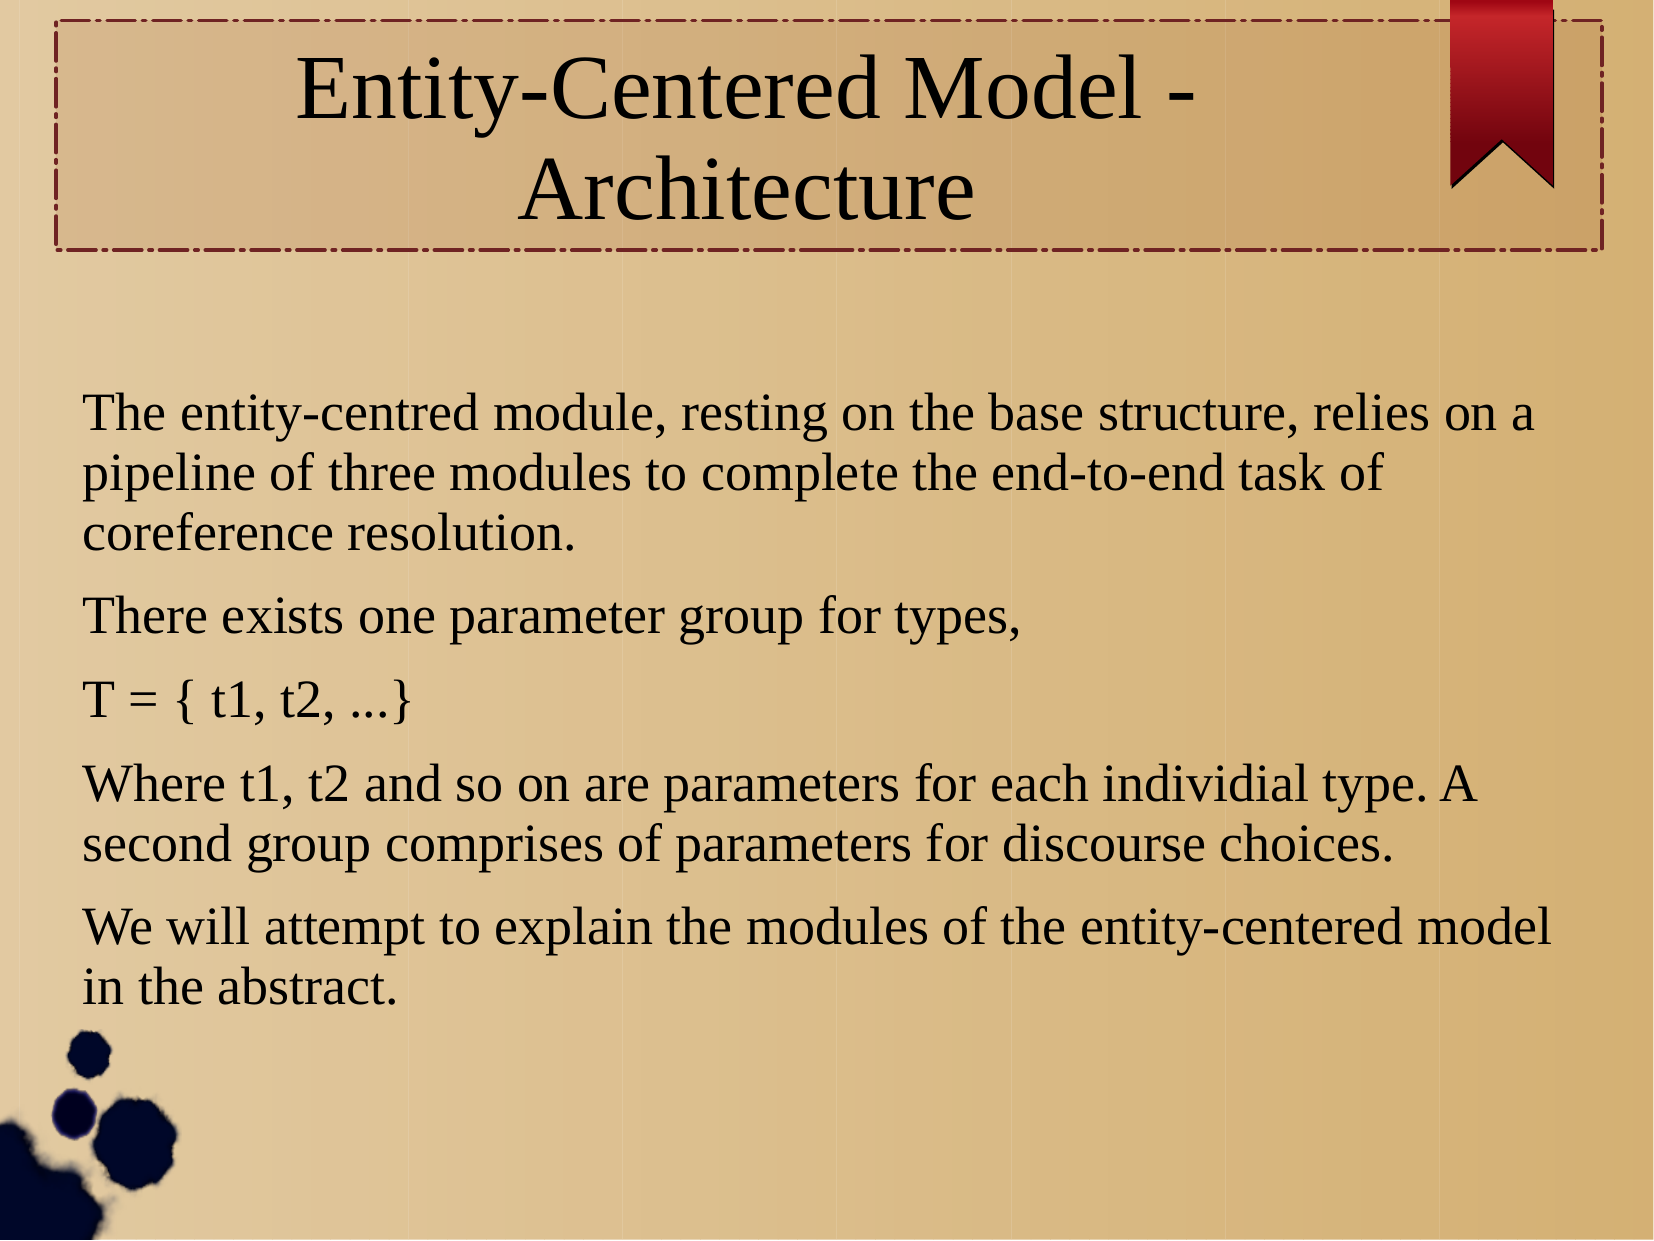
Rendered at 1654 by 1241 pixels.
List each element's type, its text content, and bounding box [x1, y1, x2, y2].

title Entity-Centered Model - Architecture [82, 36, 1412, 240]
list The entity-centred module, resting on the base structure, relies on a pipeline of three modules to complete the end-to-end task of coreference resolution. There exists one parameter group for types, T = { t1, t2, ...} Where t1, t2 and so on are parameters for each individial type. A second group comprises of parameters for discourse choices. We will attempt to explain the modules of the entity-centered model in the abstract. [82, 299, 1571, 1019]
